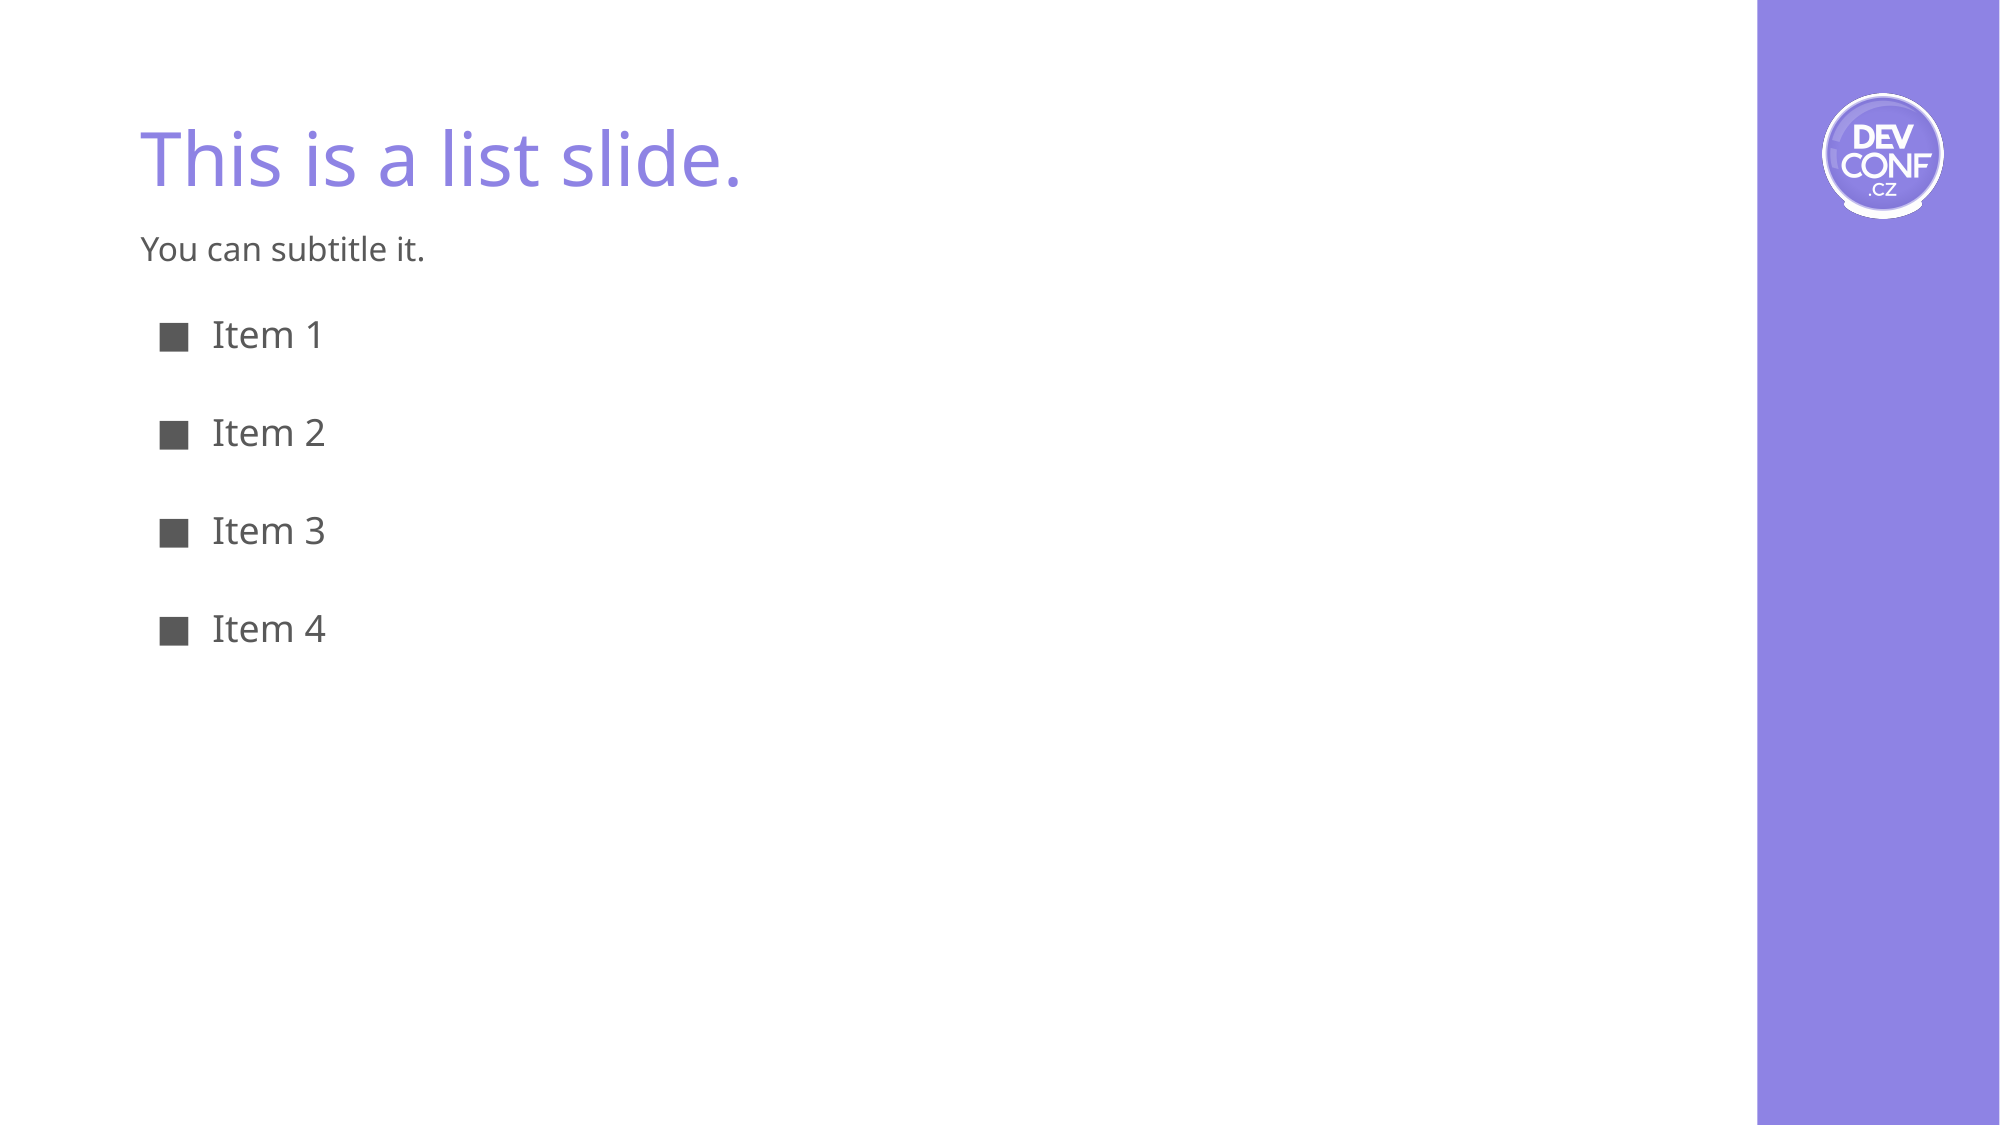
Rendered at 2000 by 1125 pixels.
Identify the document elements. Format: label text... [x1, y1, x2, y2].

picture [1822, 93, 1944, 219]
list Item 1 Item 2 Item 3 Item 4 [137, 299, 1463, 987]
subtitle You can subtitle it. [140, 218, 1467, 277]
title This is a list slide. [140, 93, 1467, 218]
